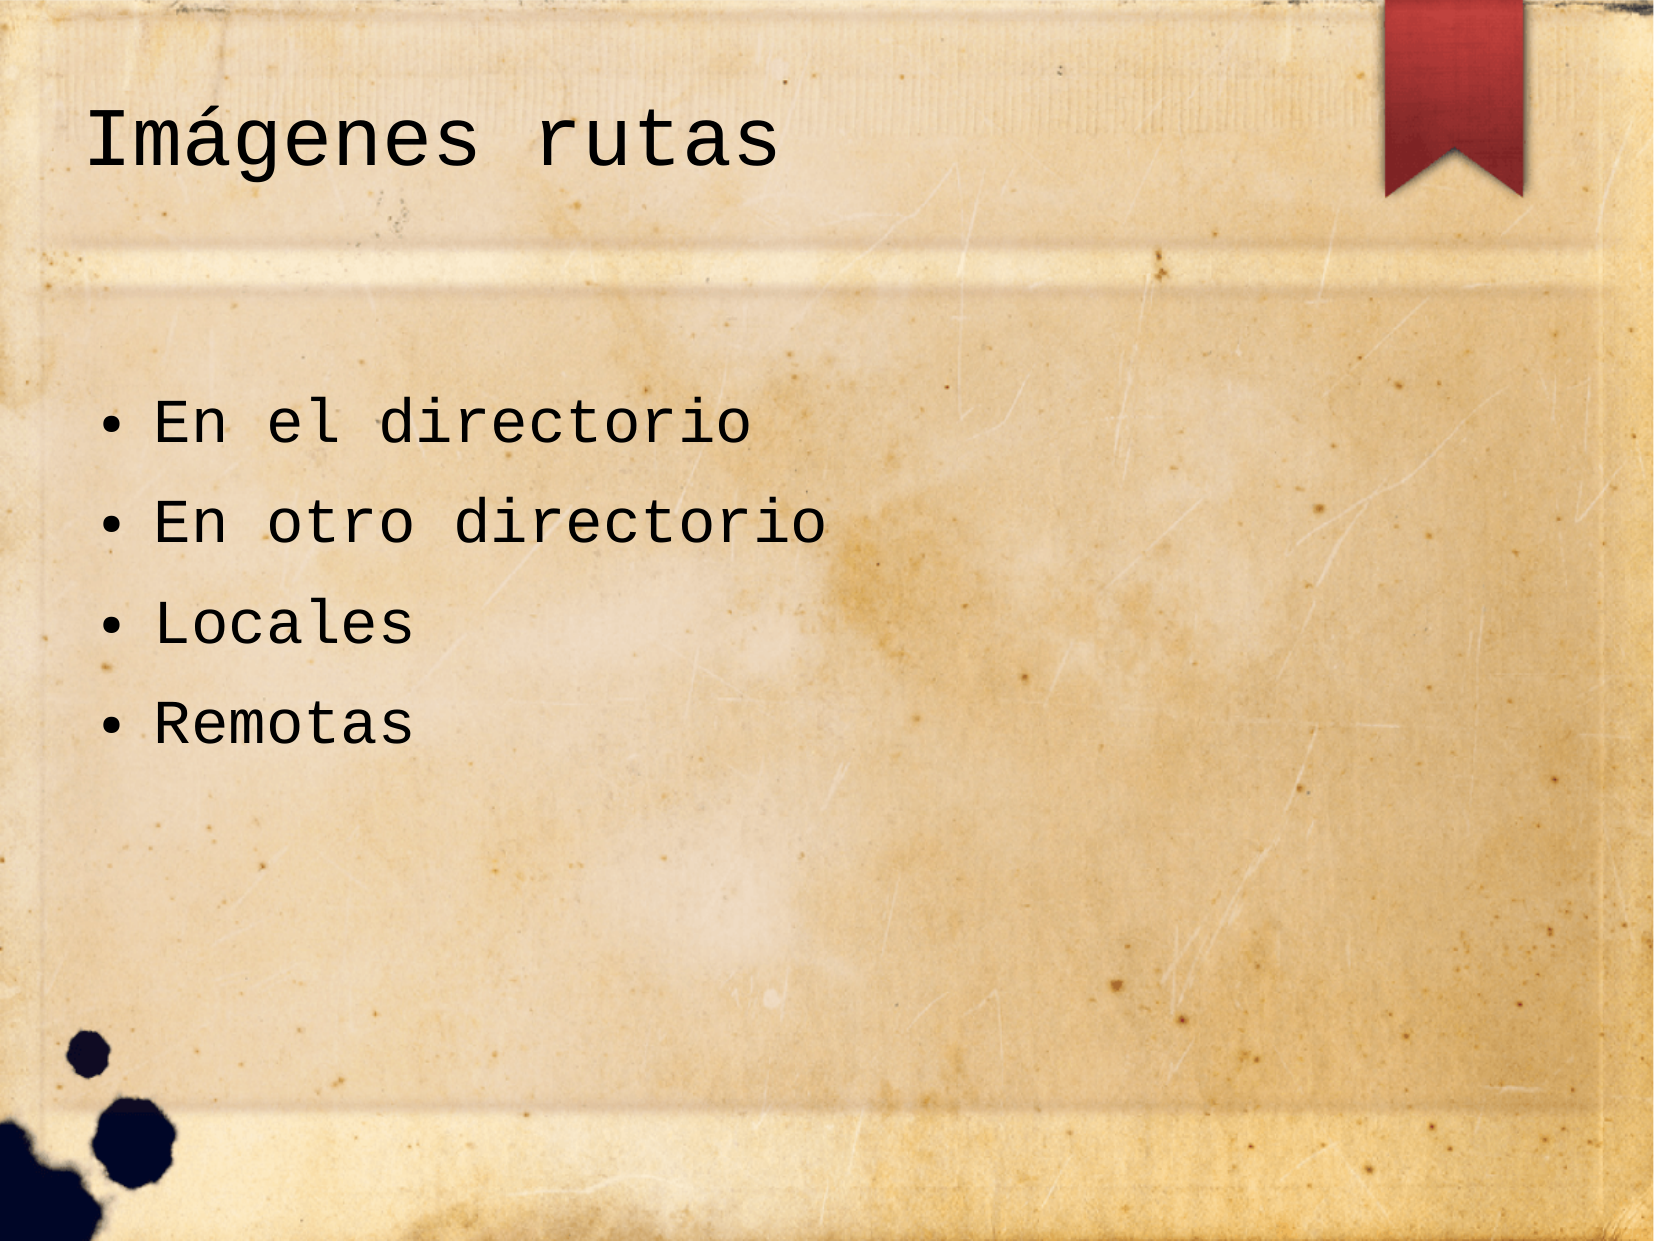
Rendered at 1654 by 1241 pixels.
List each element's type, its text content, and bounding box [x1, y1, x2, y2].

picture [0, 0, 1654, 1241]
list En el directorio En otro directorio Locales Remotas [82, 290, 1538, 1010]
title Imágenes rutas [82, 49, 1347, 237]
